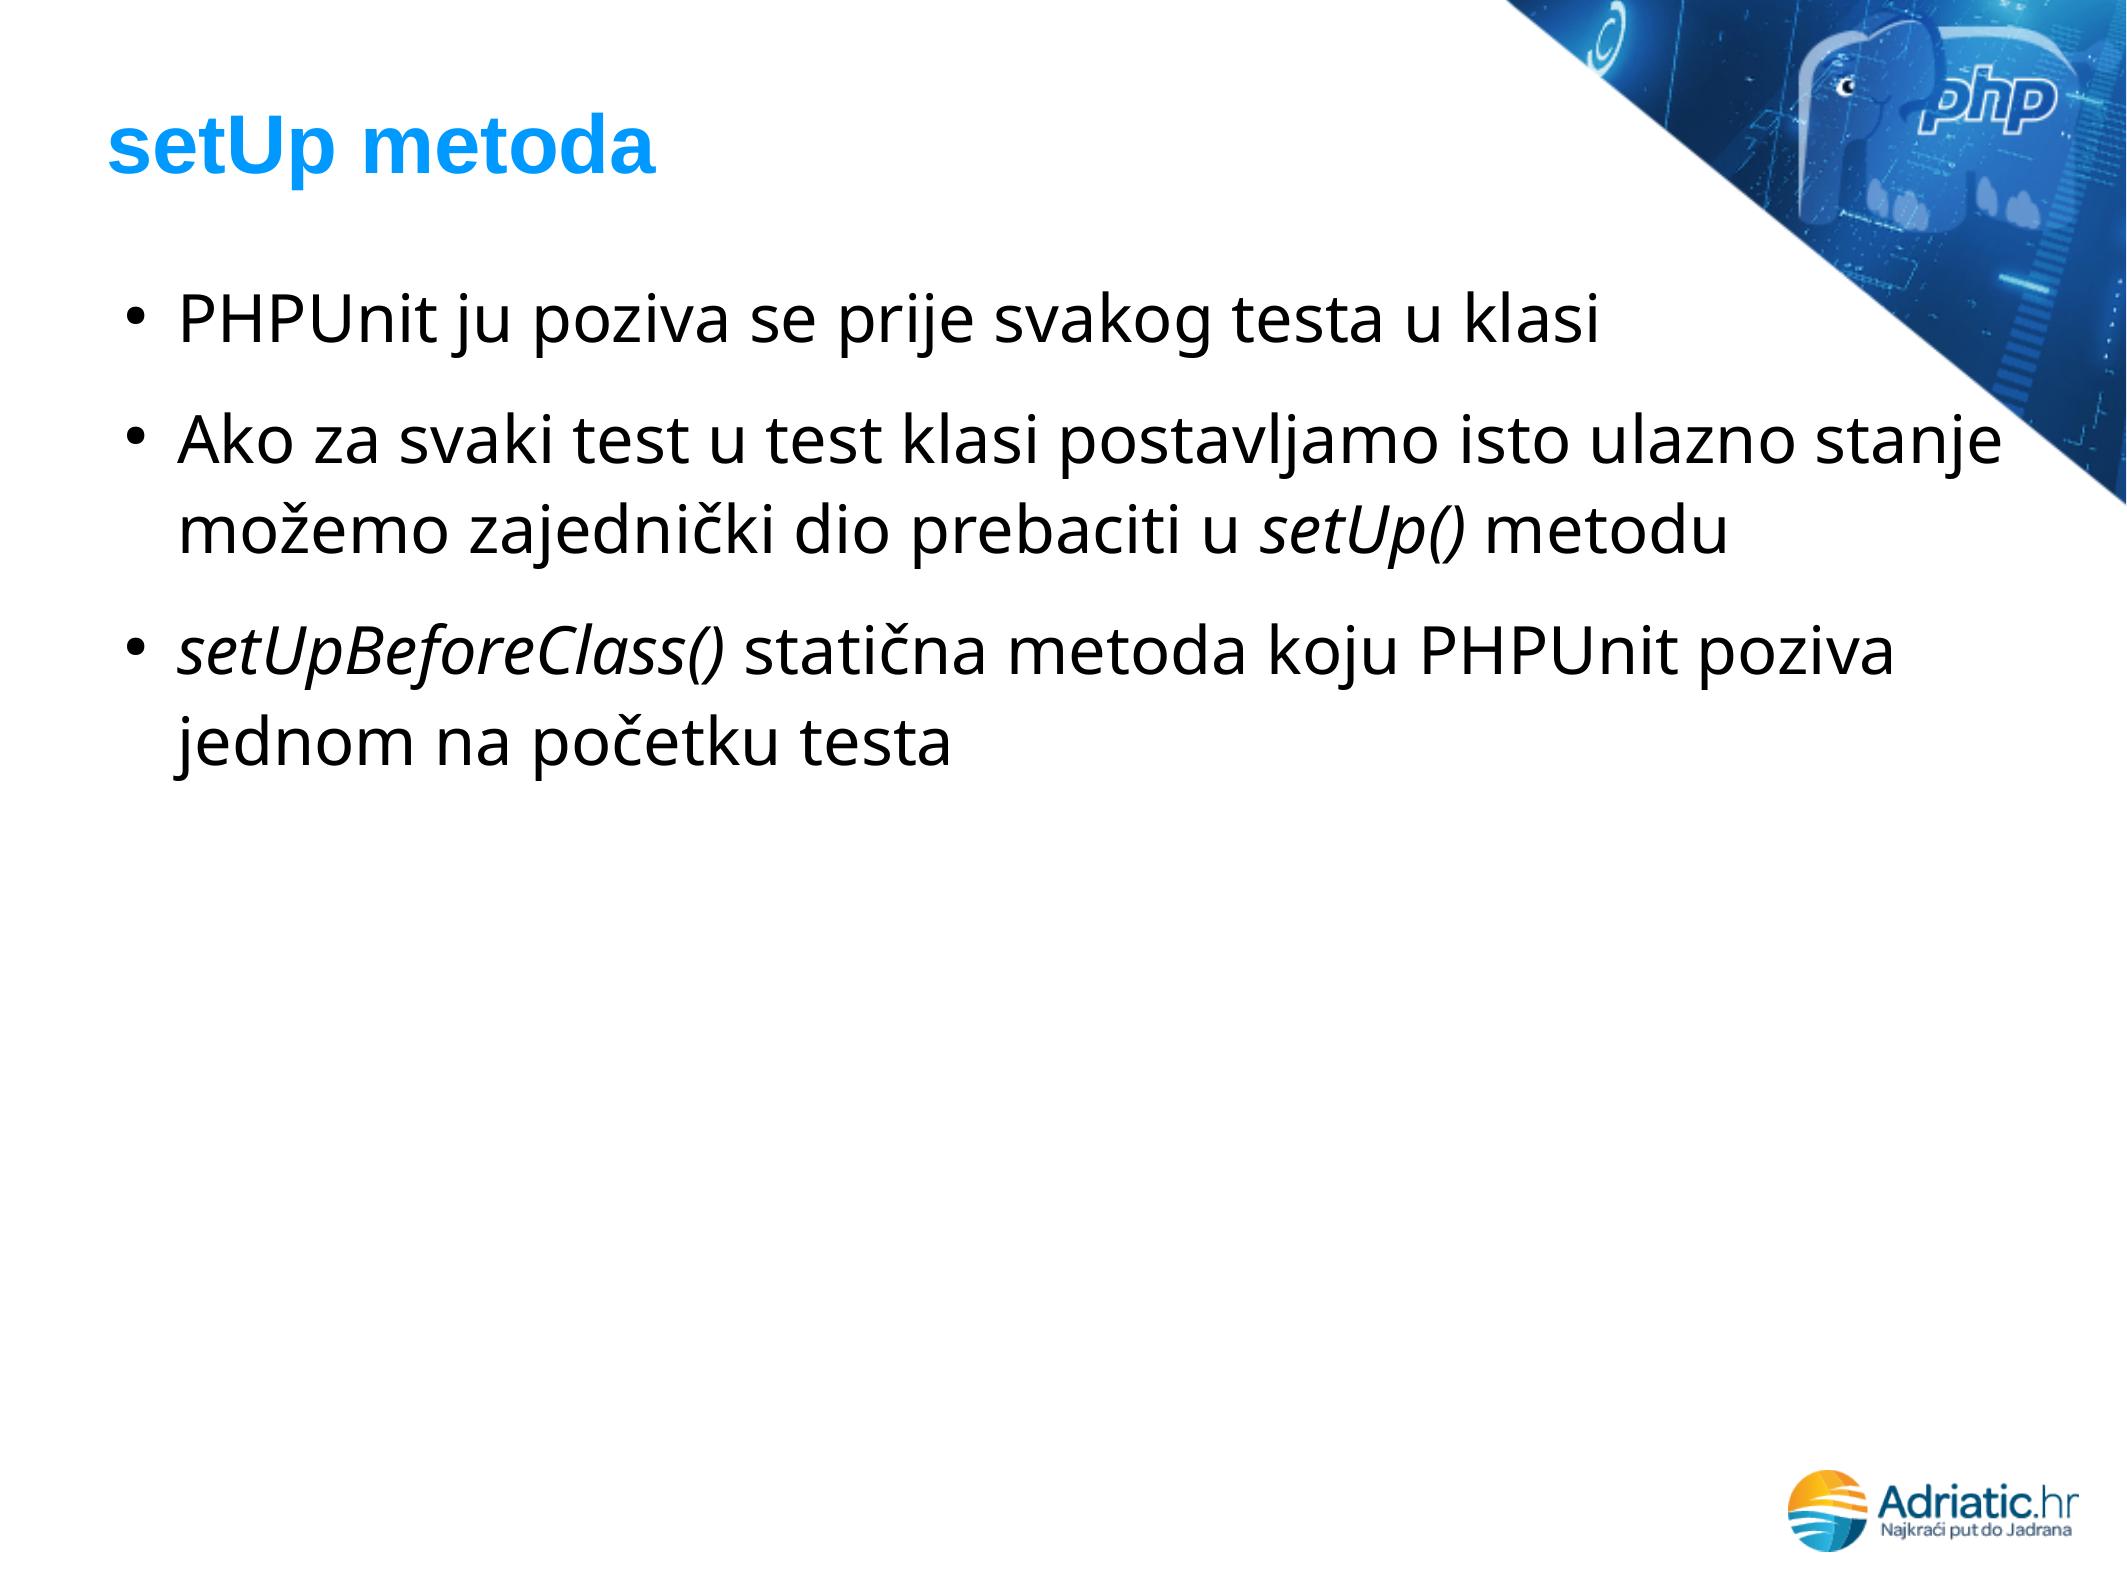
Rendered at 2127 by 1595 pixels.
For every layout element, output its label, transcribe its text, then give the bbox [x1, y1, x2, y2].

list PHPUnit ju poziva se prije svakog testa u klasi Ako za svaki test u test klasi postavljamo isto ulazno stanje možemo zajednički dio prebaciti u setUp() metodu setUpBeforeClass() statična metoda koju PHPUnit poziva jednom na početku testa [106, 271, 2020, 1453]
picture [1505, 0, 2127, 625]
picture [1788, 1470, 2079, 1552]
title setUp metoda [106, 70, 1630, 219]
